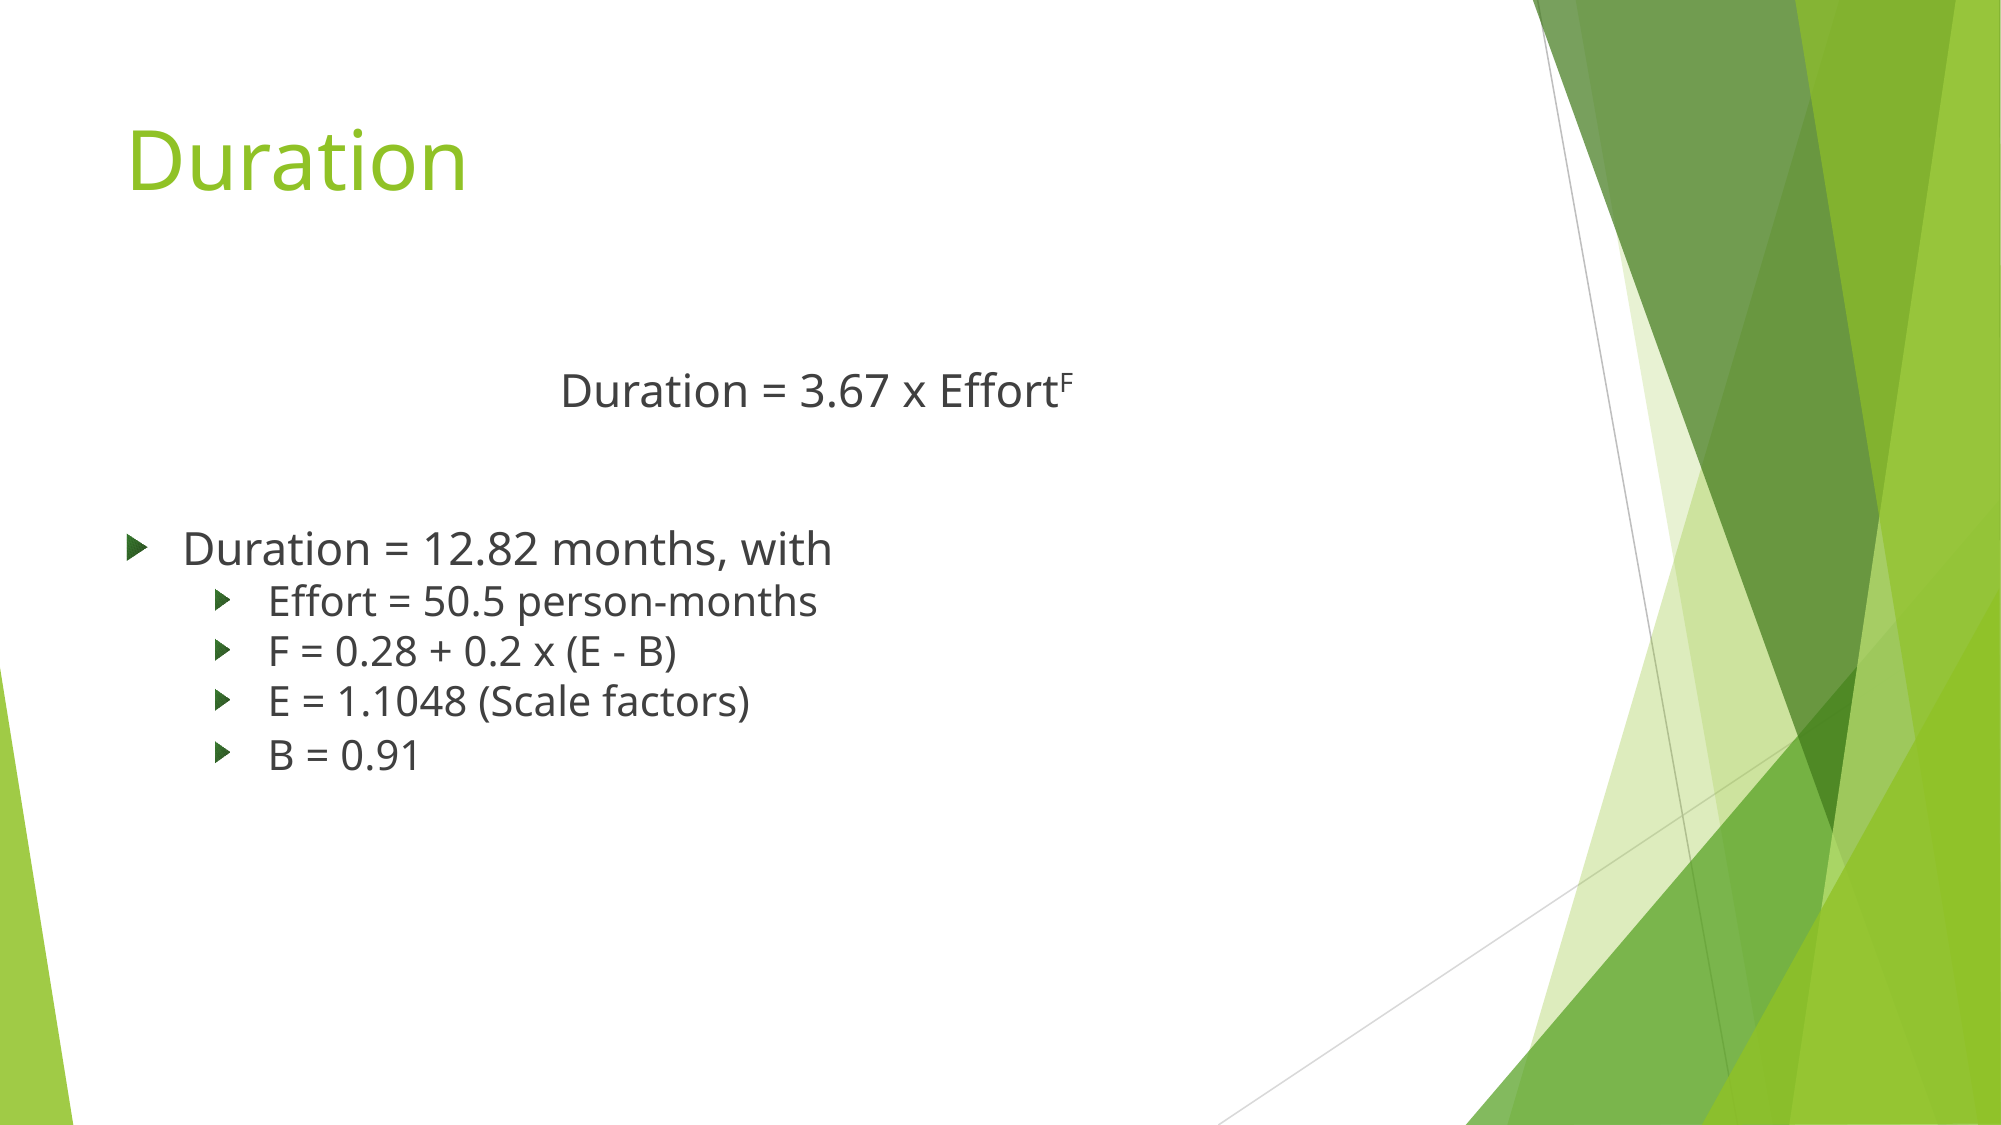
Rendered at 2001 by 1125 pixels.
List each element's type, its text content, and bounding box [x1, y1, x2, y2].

list Duration = 3.67 x EffortF Duration = 12.82 months, with Effort = 50.5 person-months F = 0.28 + 0.2 x (E - B) E = 1.1048 (Scale factors) B = 0.91 [111, 354, 1522, 992]
title Duration [111, 99, 1522, 317]
